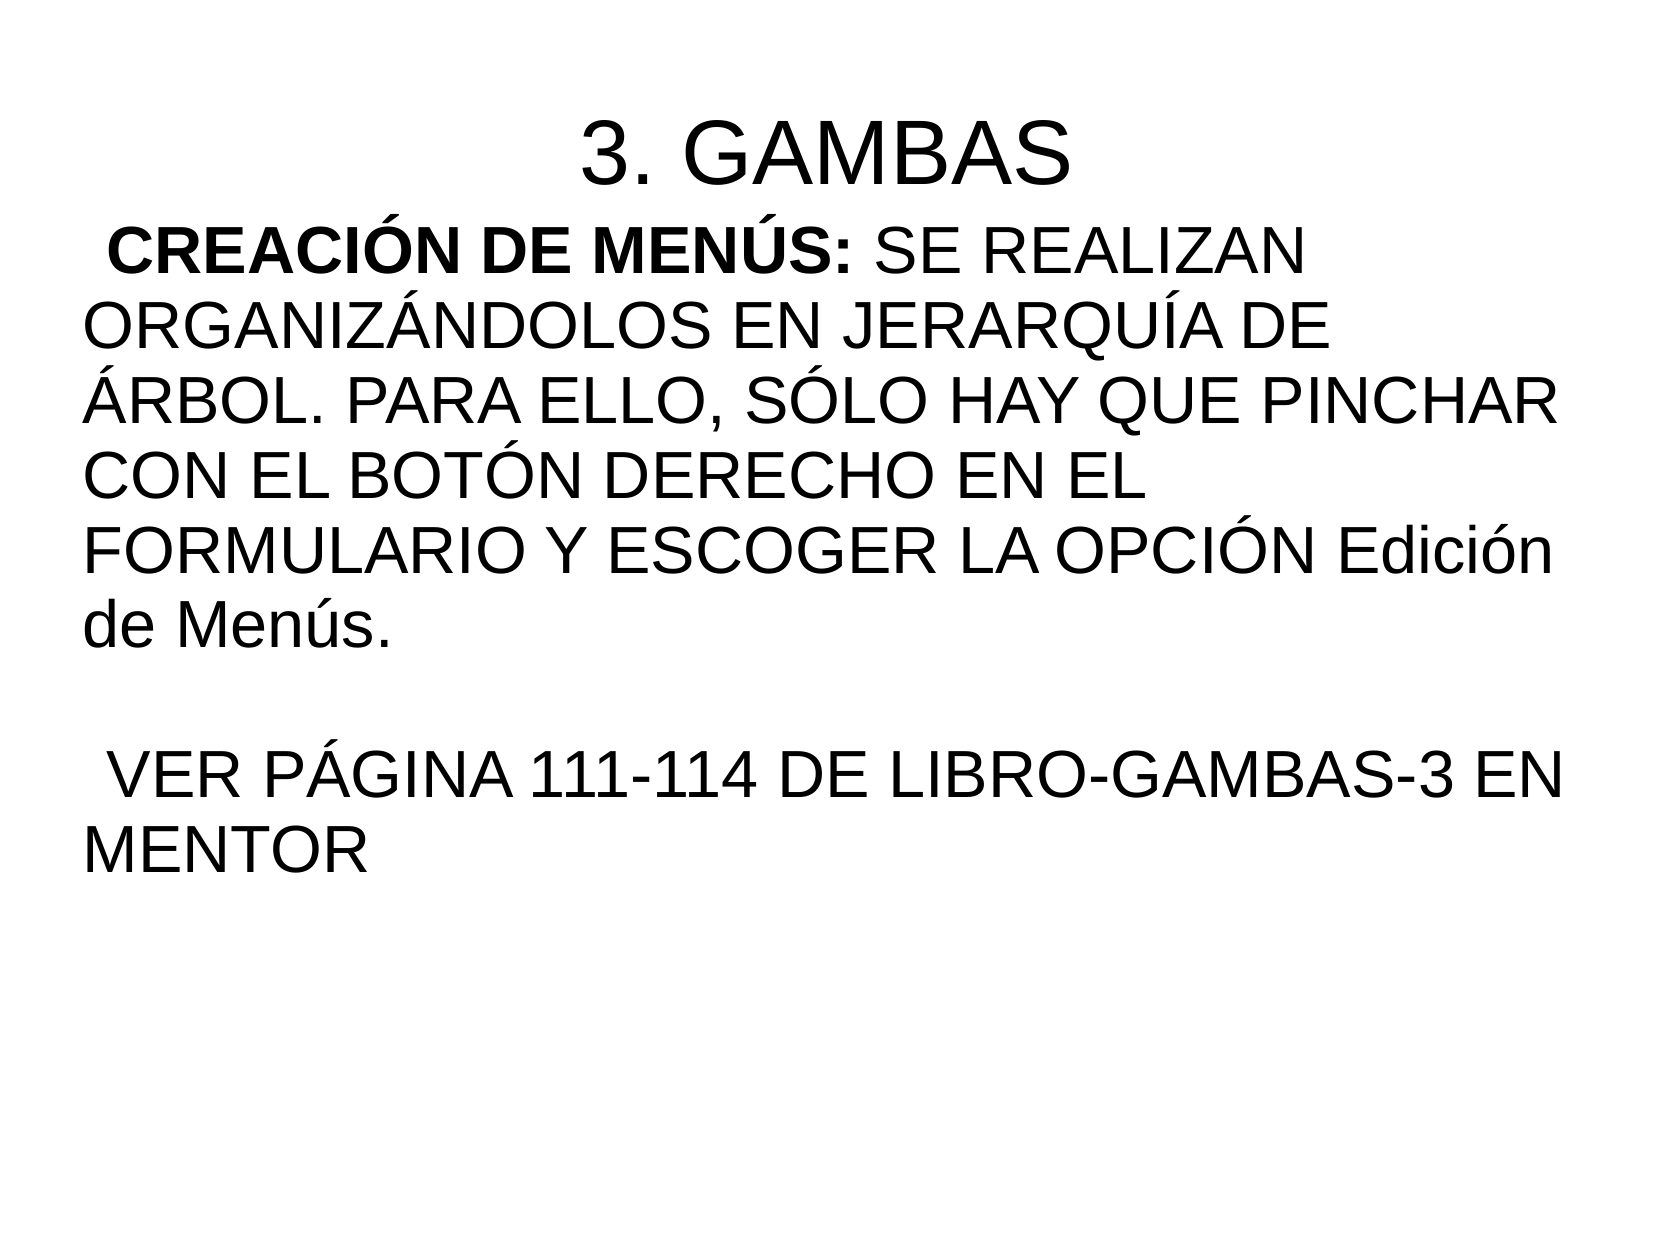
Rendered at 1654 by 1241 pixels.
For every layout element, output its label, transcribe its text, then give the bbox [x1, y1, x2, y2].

subtitle CREACIÓN DE MENÚS: SE REALIZAN ORGANIZÁNDOLOS EN JERARQUÍA DE ÁRBOL. PARA ELLO, SÓLO HAY QUE PINCHAR CON EL BOTÓN DERECHO EN EL FORMULARIO Y ESCOGER LA OPCIÓN Edición de Menús. VER PÁGINA 111-114 DE LIBRO-GAMBAS-3 EN MENTOR [82, 213, 1571, 1186]
title 3. GAMBAS [82, 49, 1571, 213]
